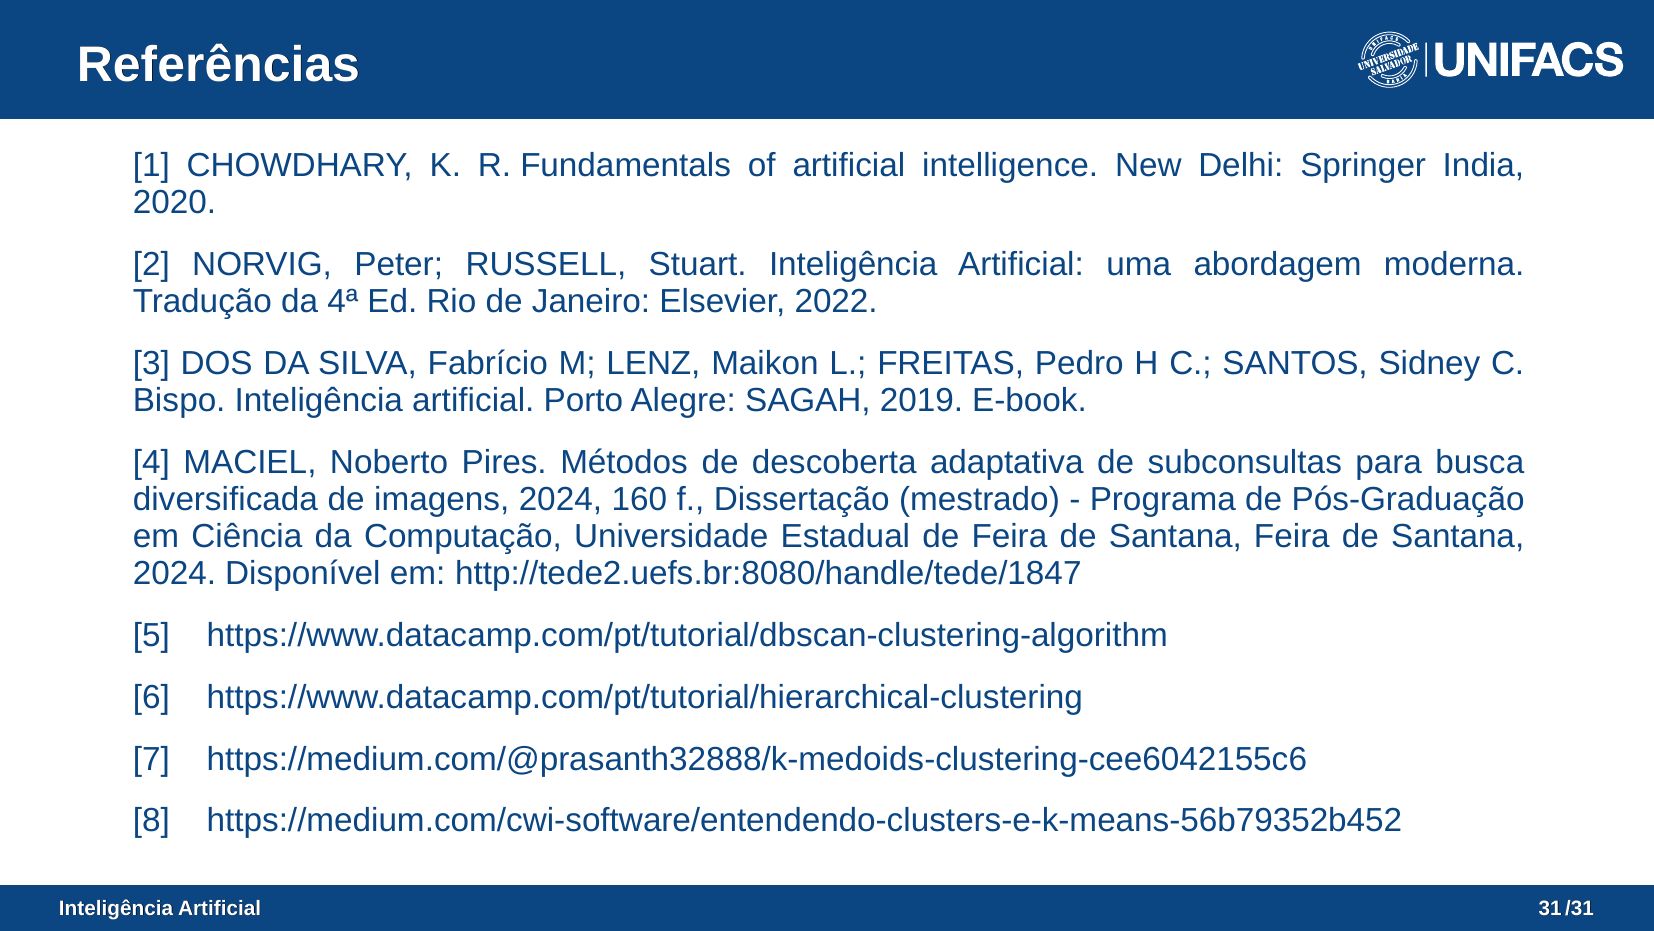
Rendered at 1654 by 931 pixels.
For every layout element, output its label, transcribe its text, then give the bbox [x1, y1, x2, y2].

text_box Referências [76, 35, 904, 92]
text_box [1] CHOWDHARY, K. R. Fundamentals of artificial intelligence. New Delhi: Springer India, 2020. [2] NORVIG, Peter; RUSSELL, Stuart. Inteligência Artificial: uma abordagem moderna. Tradução da 4ª Ed. Rio de Janeiro: Elsevier, 2022. [3] DOS DA SILVA, Fabrício M; LENZ, Maikon L.; FREITAS, Pedro H C.; SANTOS, Sidney C. Bispo. Inteligência artiﬁcial. Porto Alegre: SAGAH, 2019. E-book. [4] MACIEL, Noberto Pires. Métodos de descoberta adaptativa de subconsultas para busca diversificada de imagens, 2024, 160 f., Dissertação (mestrado) - Programa de Pós-Graduação em Ciência da Computação, Universidade Estadual de Feira de Santana, Feira de Santana, 2024. Disponível em: http://tede2.uefs.br:8080/handle/tede/1847 [5] https://www.datacamp.com/pt/tutorial/dbscan-clustering-algorithm [6] https://www.datacamp.com/pt/tutorial/hierarchical-clustering [7] https://medium.com/@prasanth32888/k-medoids-clustering-cee6042155c6 [8] https://medium.com/cwi-software/entendendo-clusters-e-k-means-56b79352b452 [118, 139, 1542, 904]
